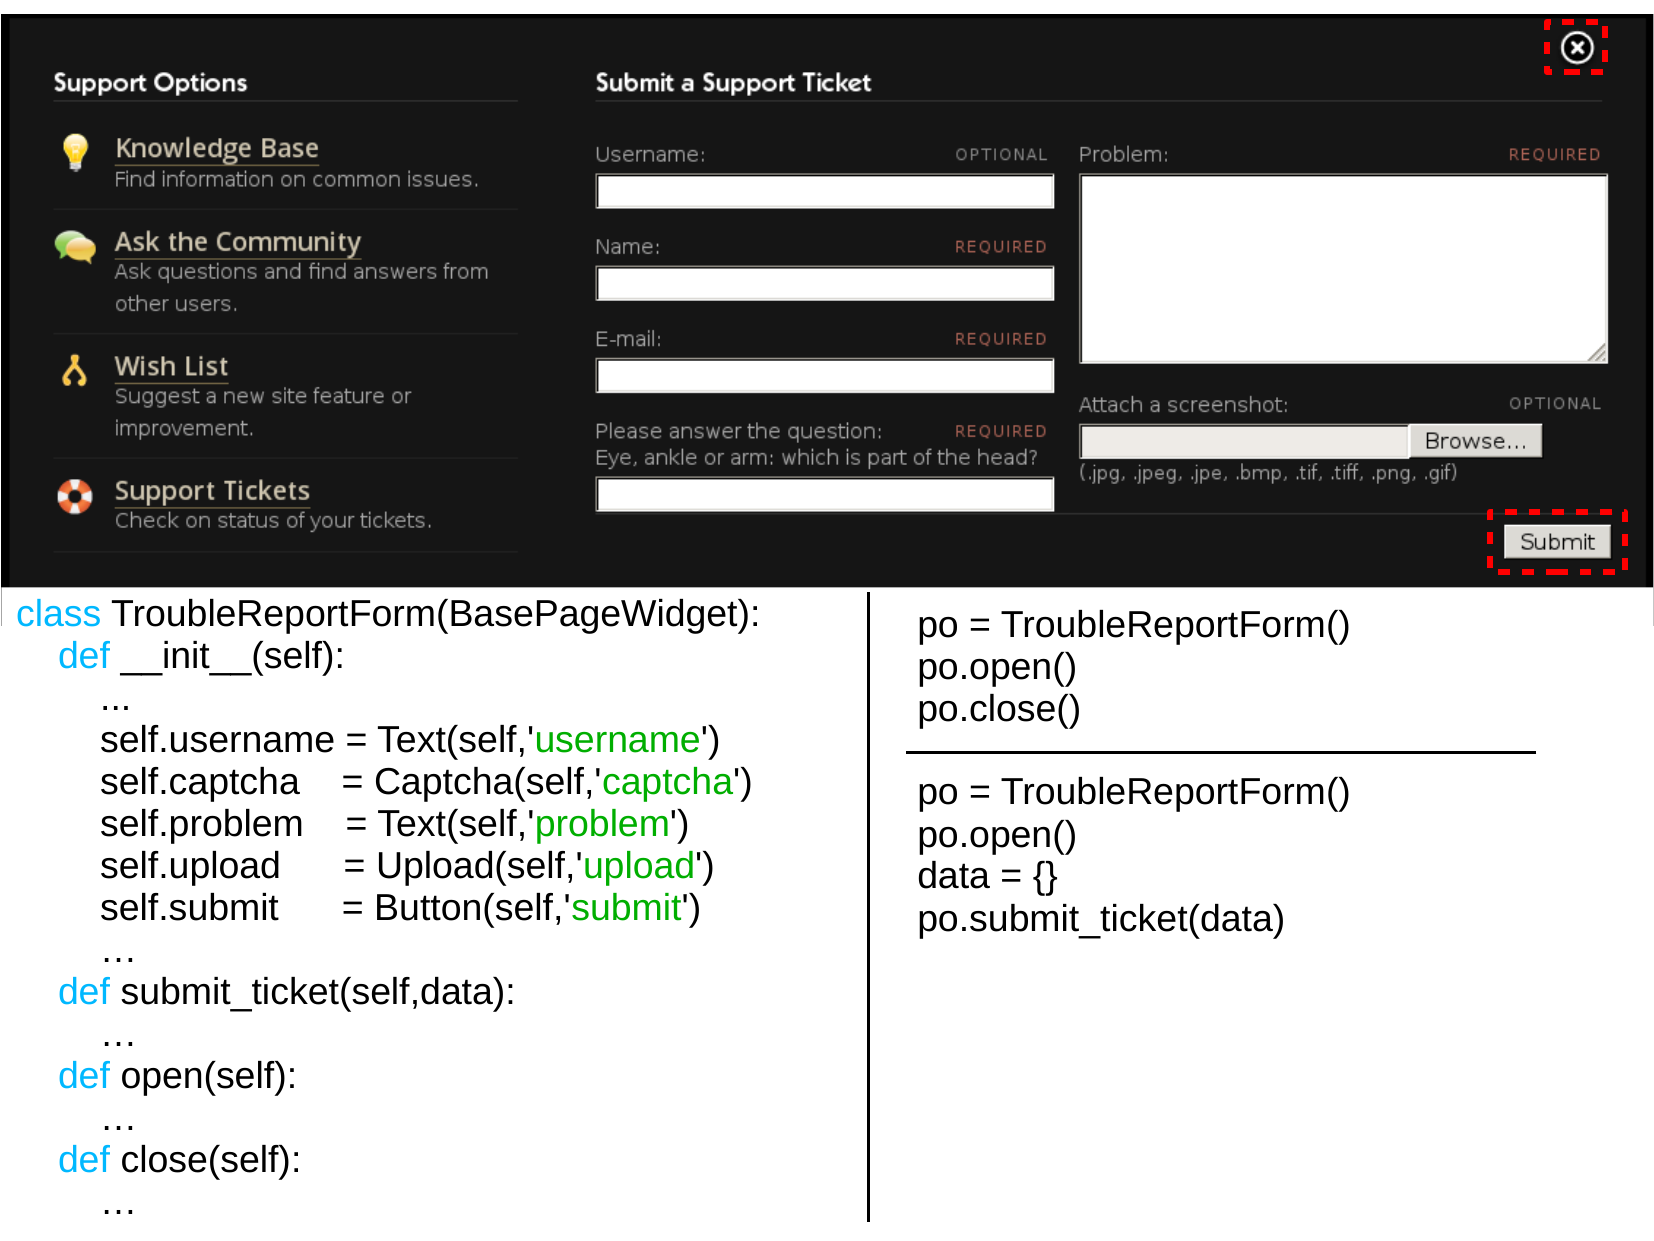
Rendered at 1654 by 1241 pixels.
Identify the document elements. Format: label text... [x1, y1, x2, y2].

text_box [776, 587, 1654, 1212]
text_box class TroubleReportForm(BasePageWidget): def __init__(self): ... self.username = Text(self,'username') self.captcha = Captcha(self,'captcha') self.problem = Text(self,'problem') self.upload = Upload(self,'upload') self.submit = Button(self,'submit') … def submit_ticket(self,data): … def open(self): … def close(self): … [1, 585, 776, 1231]
text_box po = TroubleReportForm() po.open() po.close() po = TroubleReportForm() po.open() data = {} po.submit_ticket(data) [902, 595, 1367, 947]
picture [1, 14, 1654, 587]
